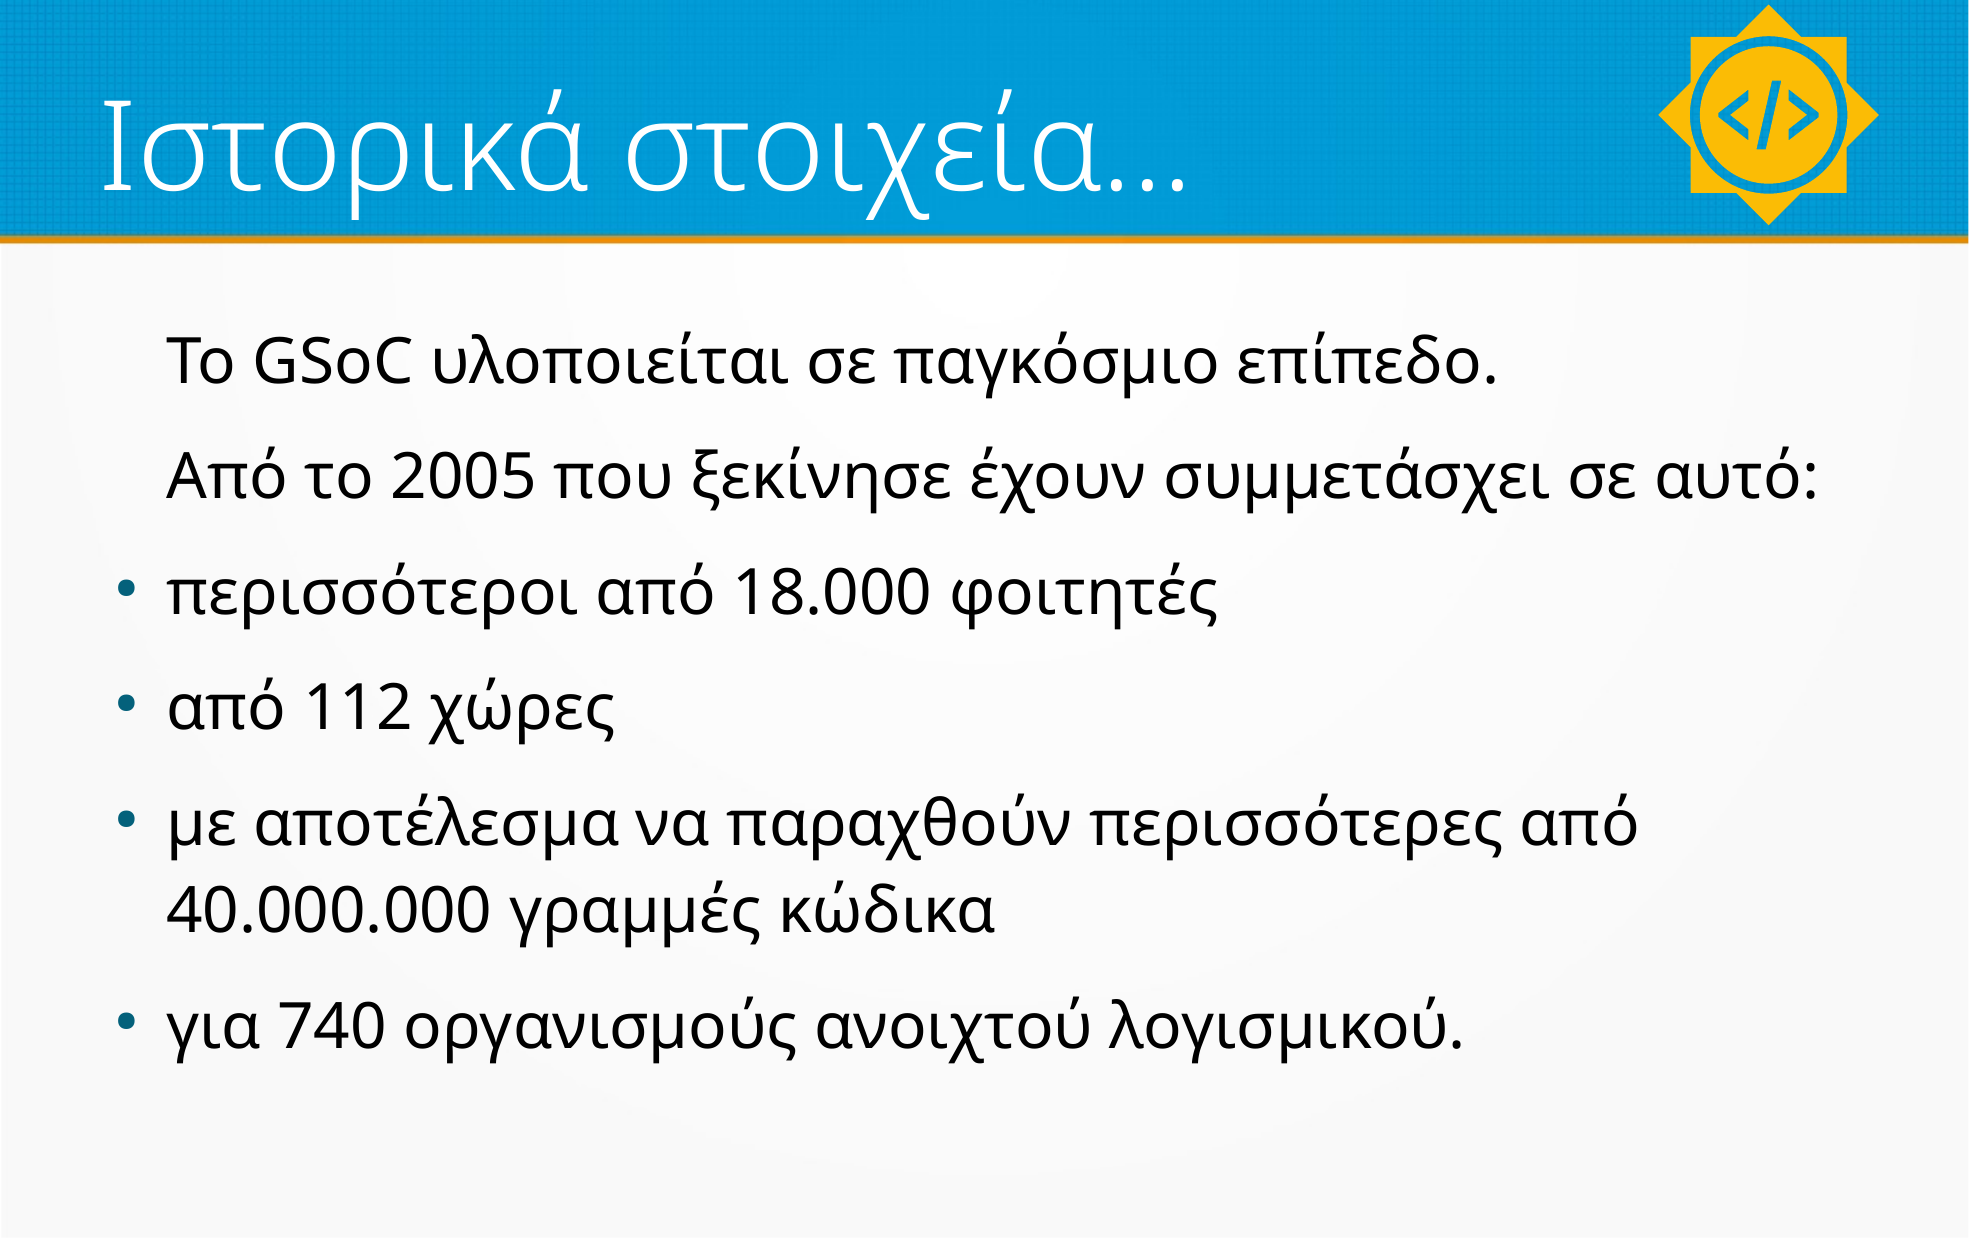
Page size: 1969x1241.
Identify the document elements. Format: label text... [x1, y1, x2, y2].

list To GSoC υλοποιείται σε παγκόσμιο επίπεδο. Από το 2005 που ξεκίνησε έχουν συμμετάσχει σε αυτό: περισσότεροι από 18.000 φοιτητές από 112 χώρες με αποτέλεσμα να παραχθούν περισσότερες από 40.000.000 γραμμές κώδικα για 740 οργανισμούς ανοιχτού λογισμικού. [98, 315, 1861, 1081]
title Ιστορικά στοιχεία... [98, 19, 1647, 227]
picture [1660, 6, 1877, 224]
picture [0, 233, 1969, 1241]
